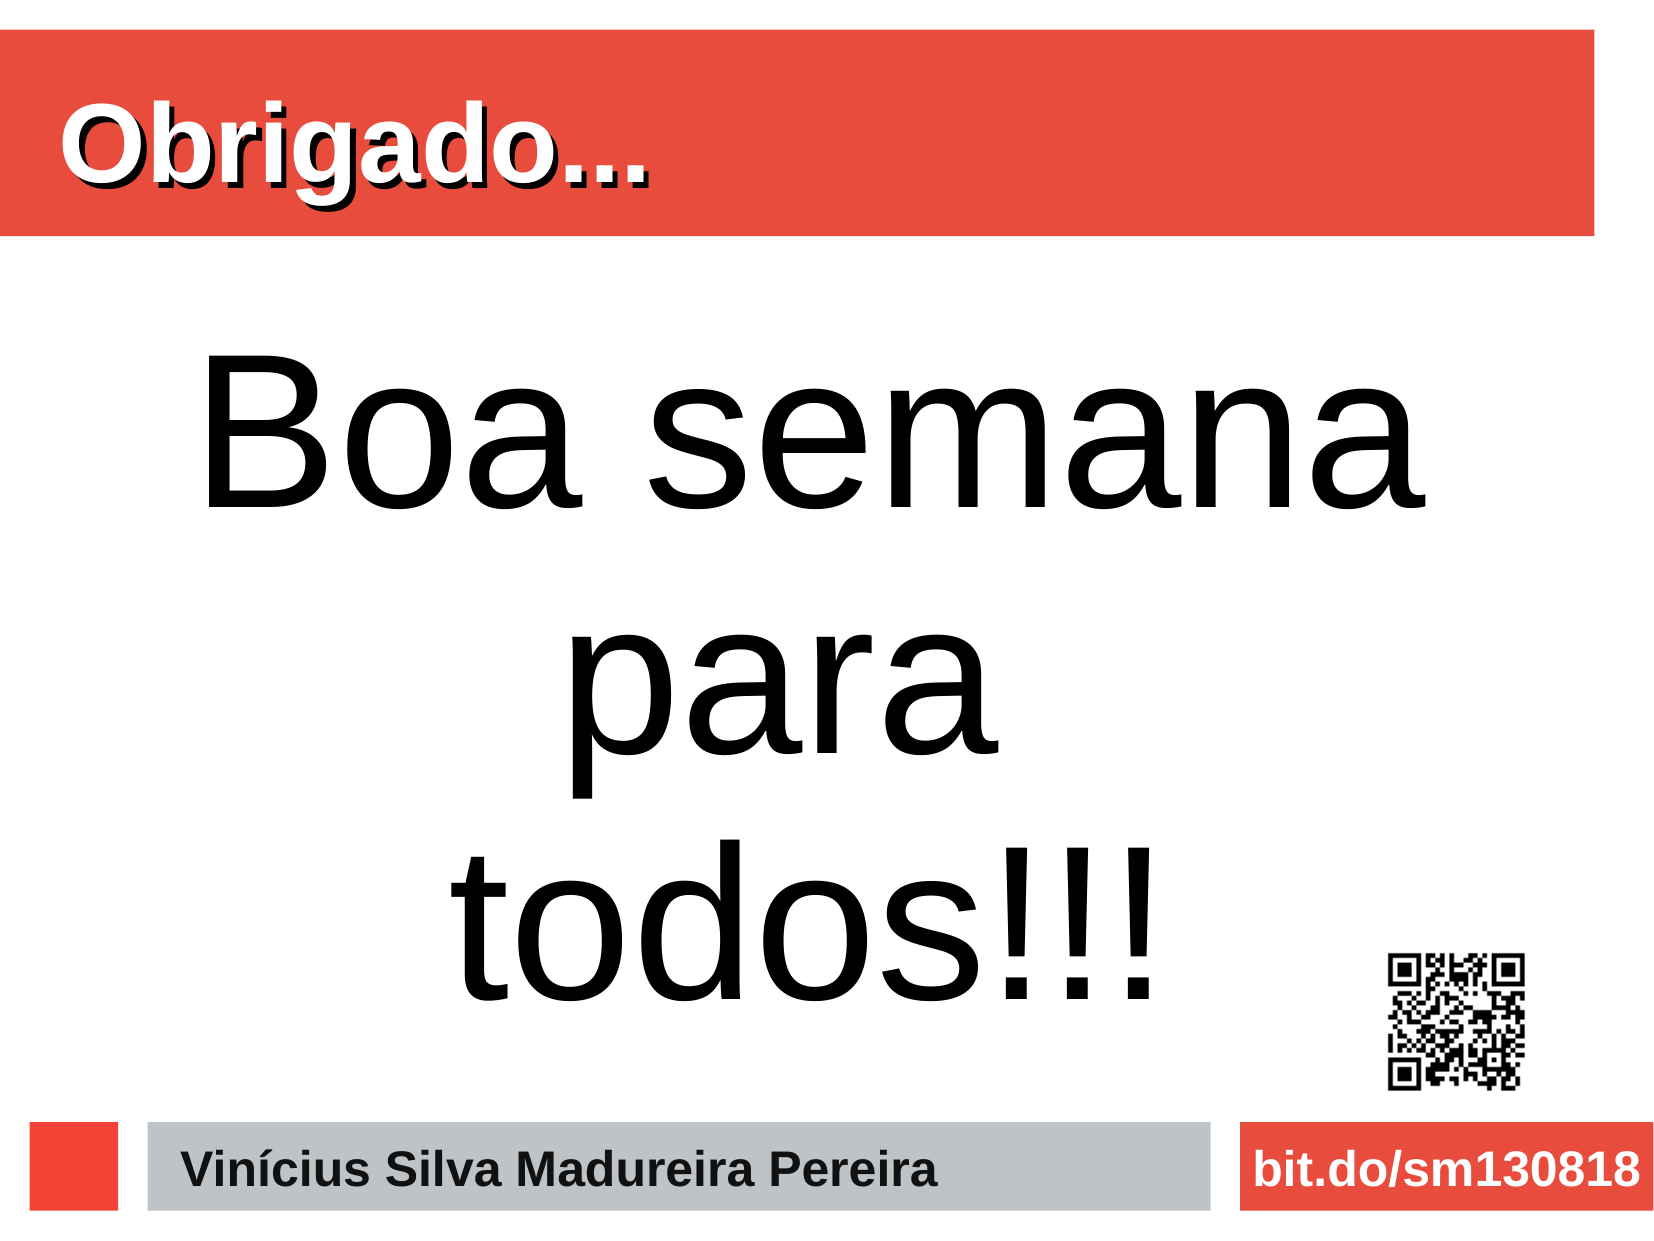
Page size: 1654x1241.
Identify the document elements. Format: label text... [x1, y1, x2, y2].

text_box bit.do/sm130818 [1228, 1133, 1654, 1205]
picture [1379, 944, 1536, 1102]
text_box Vinícius Silva Madureira Pereira [165, 1133, 1170, 1205]
text_box Boa semana para todos!!! [70, 301, 1548, 1087]
title Obrigado... [59, 59, 1595, 207]
